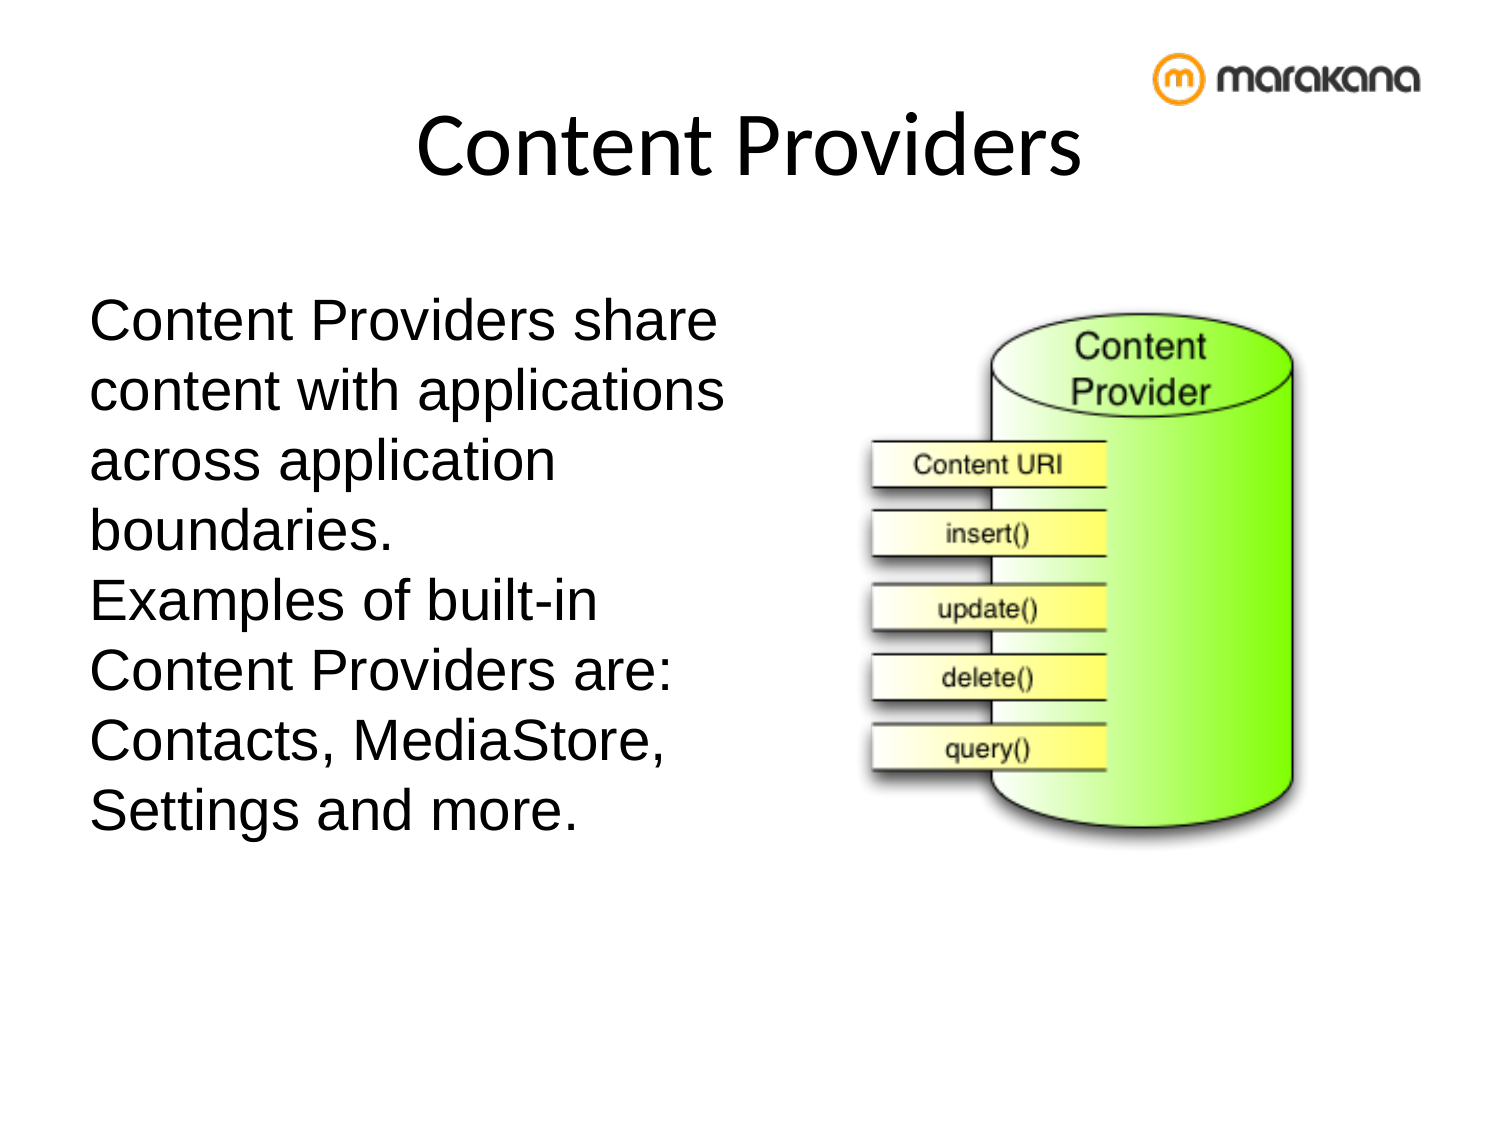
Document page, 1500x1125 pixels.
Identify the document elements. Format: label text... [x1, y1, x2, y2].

title Content Providers [75, 45, 1425, 233]
text_box Content Providers share content with applications across application boundaries. Examples of built-in Content Providers are: Contacts, MediaStore, Settings and more. [74, 274, 750, 850]
picture [849, 299, 1315, 900]
